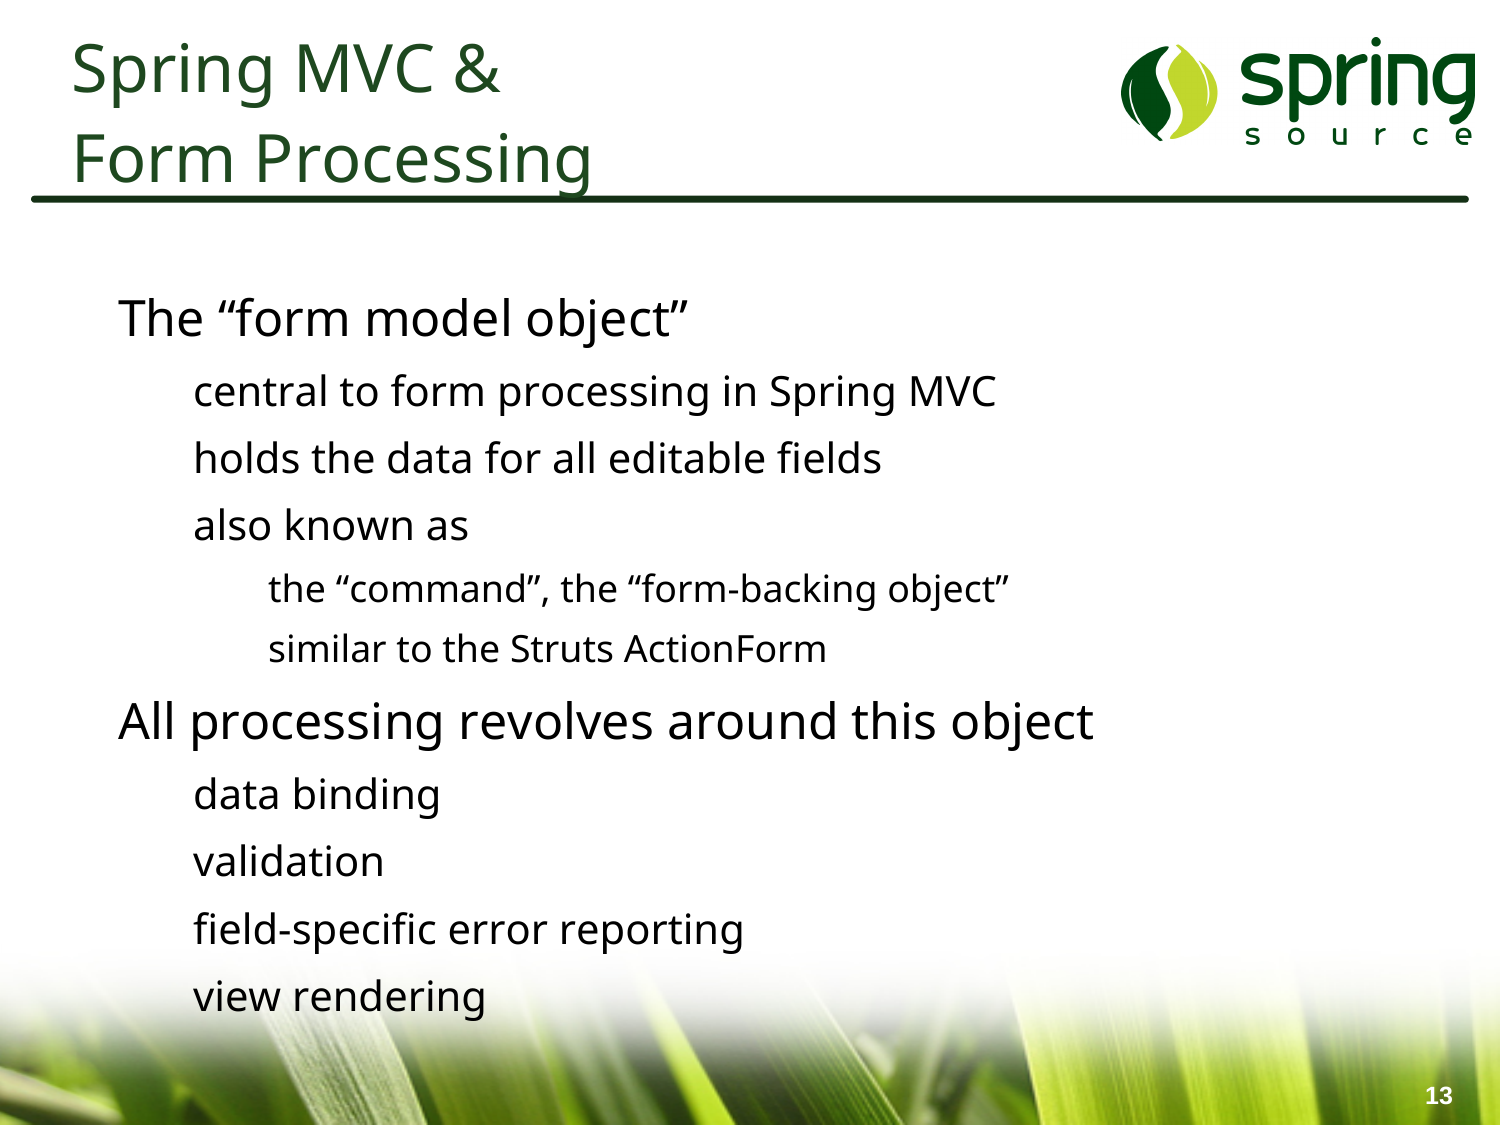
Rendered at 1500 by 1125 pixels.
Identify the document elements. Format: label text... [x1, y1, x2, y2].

title Spring MVC & Form Processing [56, 13, 1089, 191]
picture [0, 944, 1500, 1125]
picture [1121, 37, 1475, 145]
list The “form model object” central to form processing in Spring MVC holds the data for all editable fields also known as the “command”, the “form-backing object” similar to the Struts ActionForm All processing revolves around this object data binding validation field-specific error reporting view rendering [103, 275, 1394, 962]
